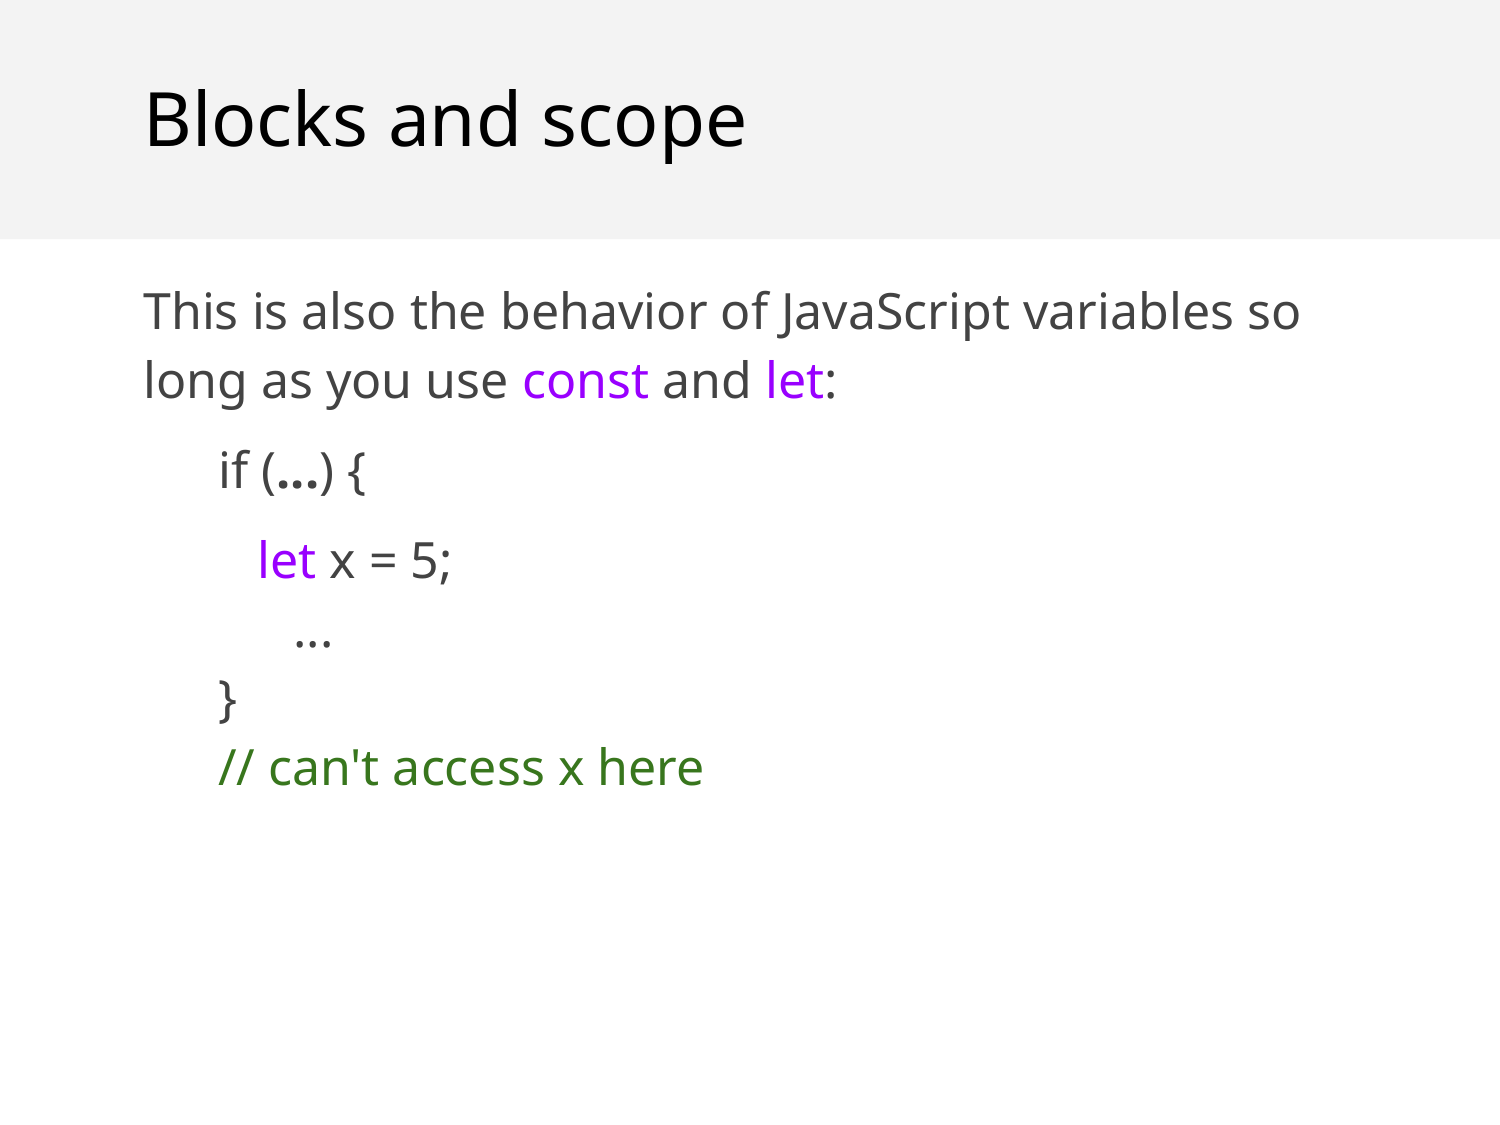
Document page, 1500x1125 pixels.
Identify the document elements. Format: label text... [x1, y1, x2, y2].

list This is also the behavior of JavaScript variables so long as you use const and let: if (...) { let x = 5; ... } // can't access x here [128, 255, 1372, 1103]
title Blocks and scope [128, 56, 1372, 183]
